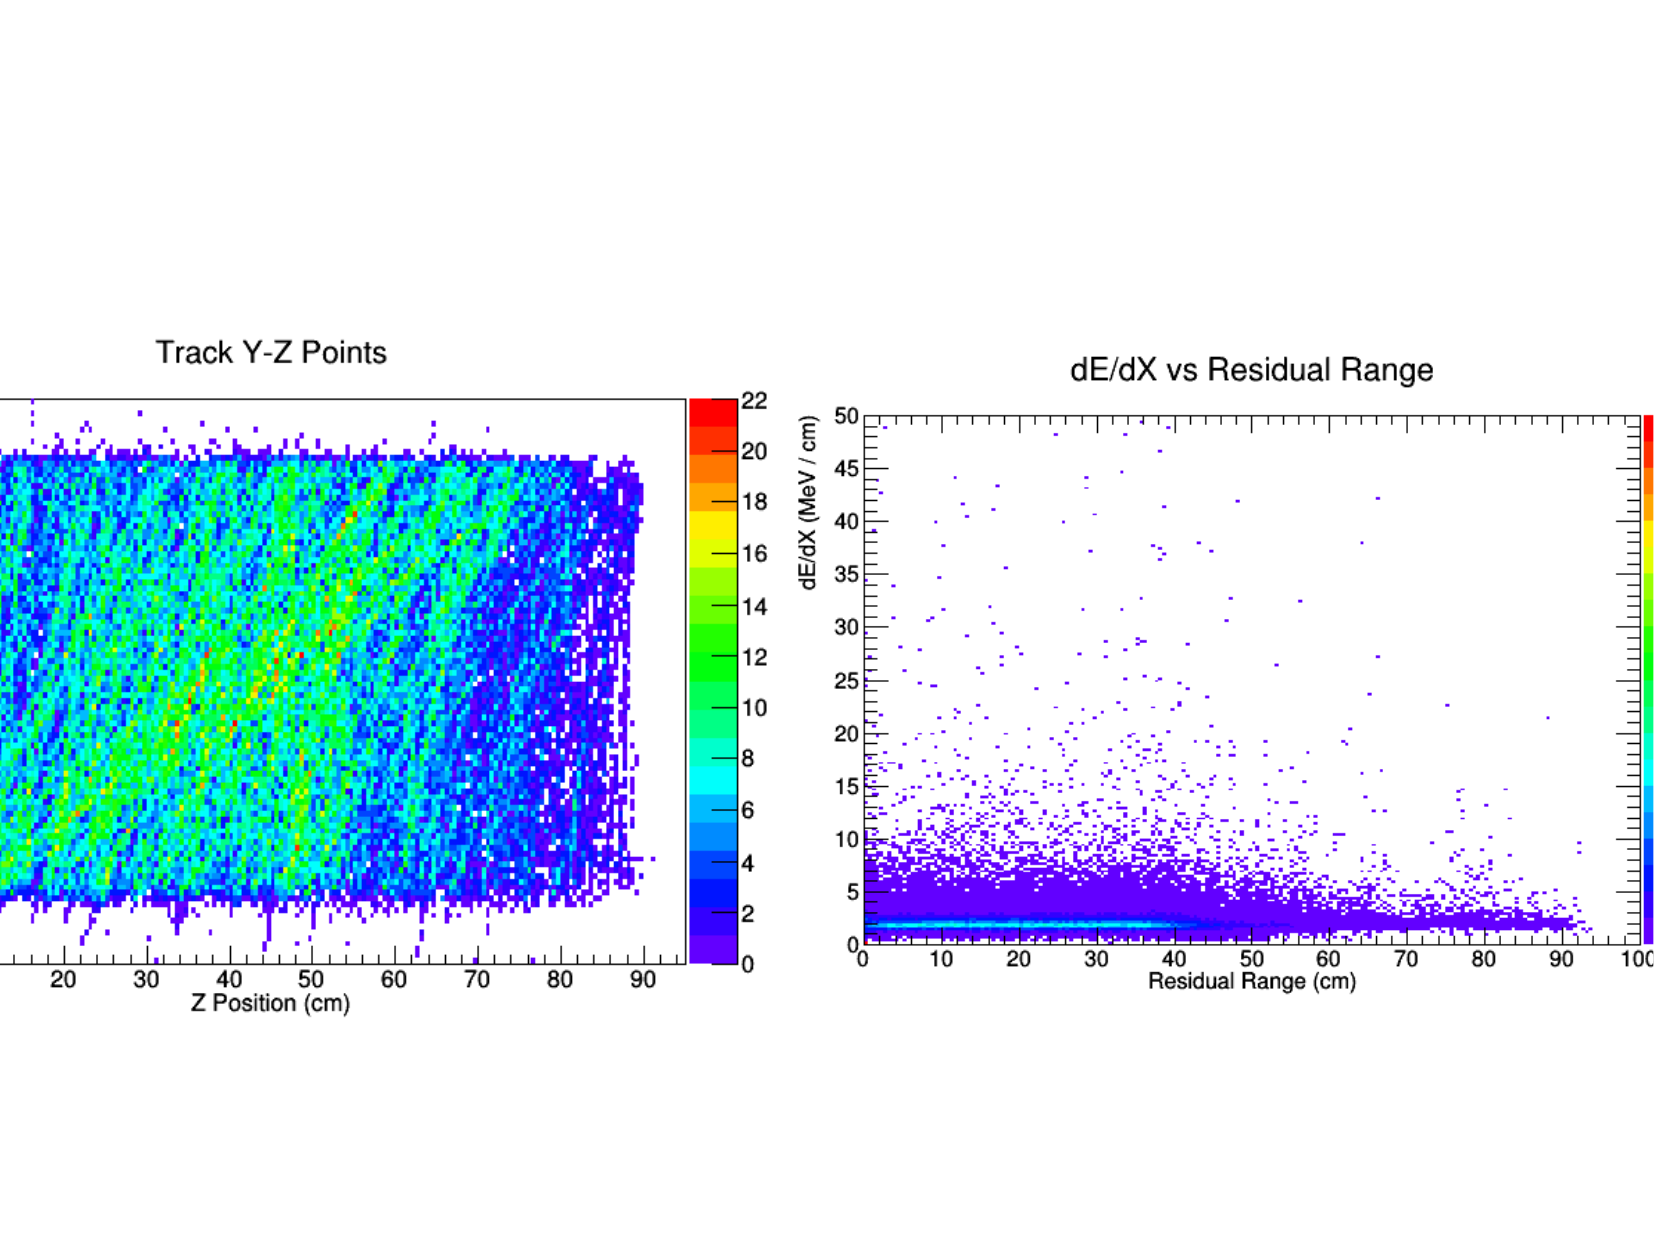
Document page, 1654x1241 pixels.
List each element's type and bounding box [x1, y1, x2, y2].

picture [0, 329, 1654, 1036]
